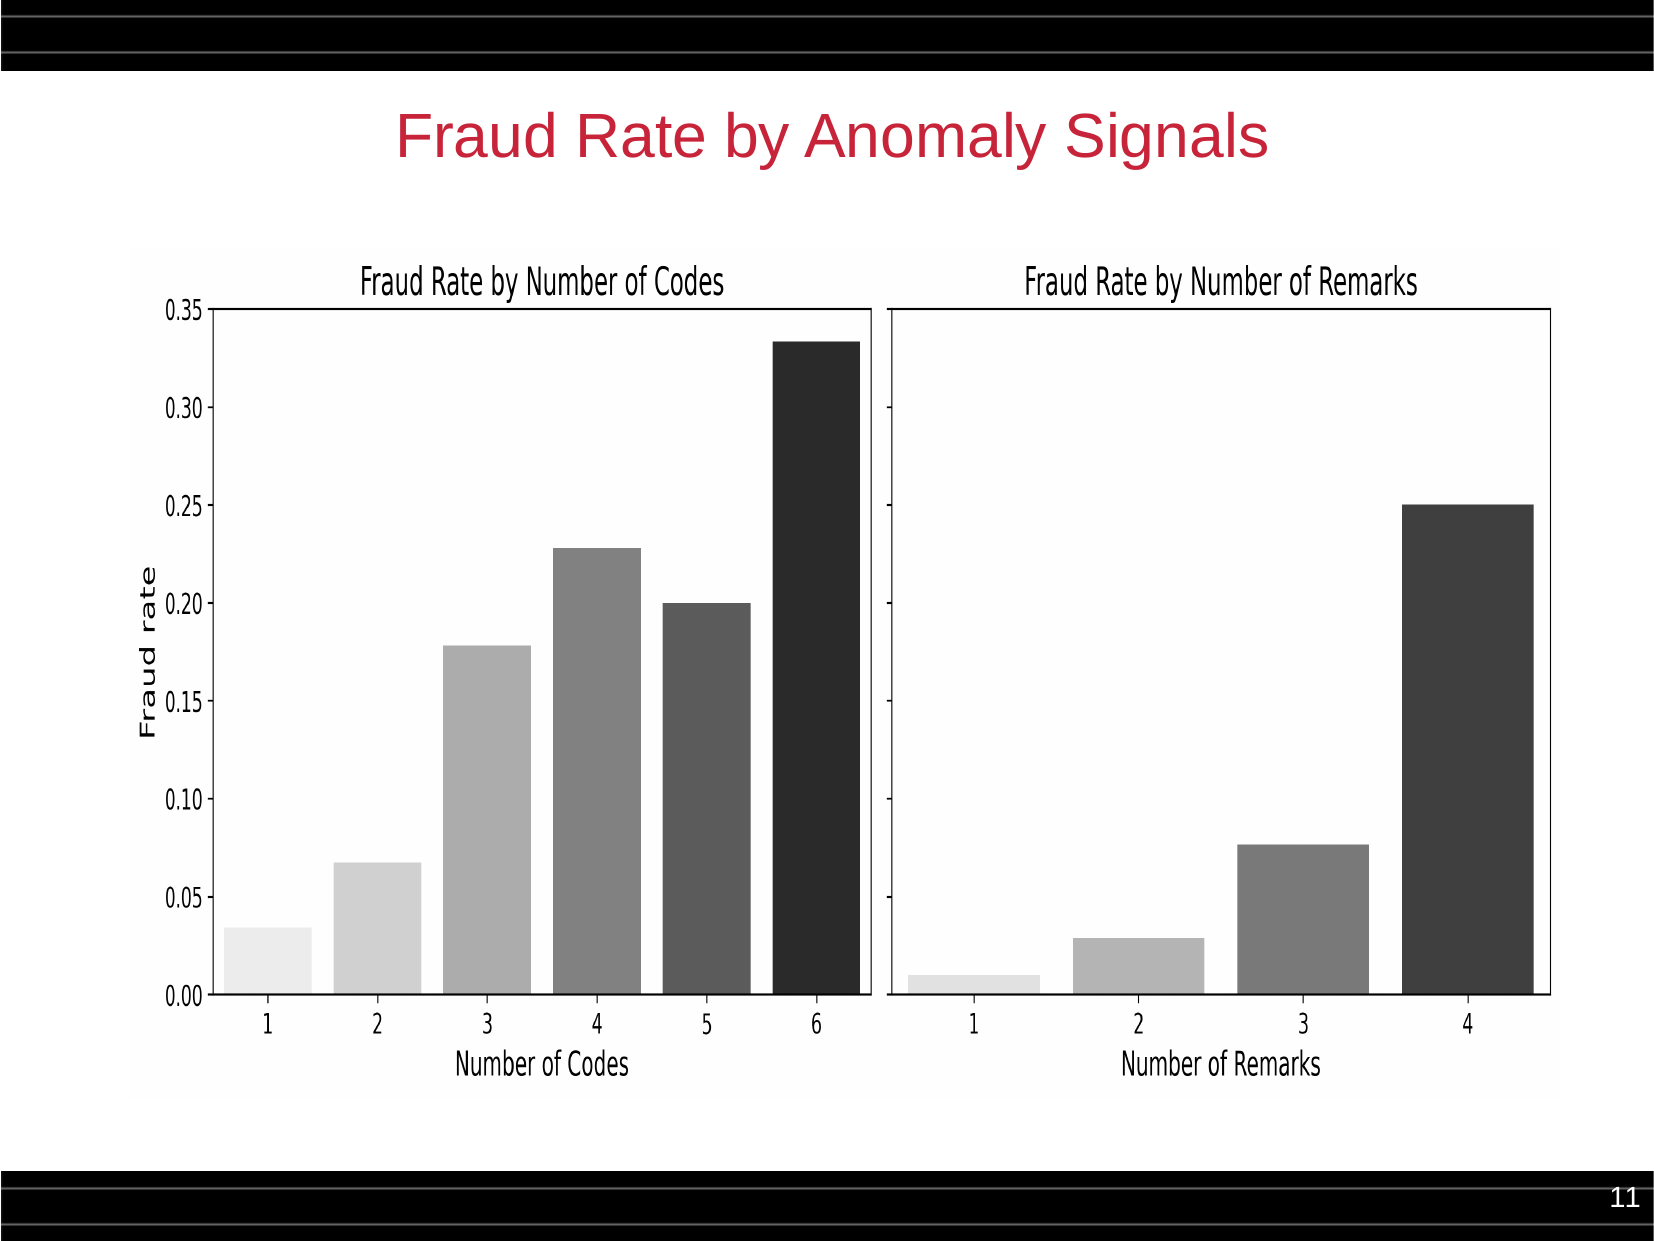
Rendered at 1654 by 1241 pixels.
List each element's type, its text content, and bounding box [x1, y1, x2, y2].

picture [1, 0, 1654, 71]
title Fraud Rate by Anomaly Signals [129, 47, 1536, 225]
picture [129, 247, 1560, 1099]
picture [1, 1171, 1654, 1241]
